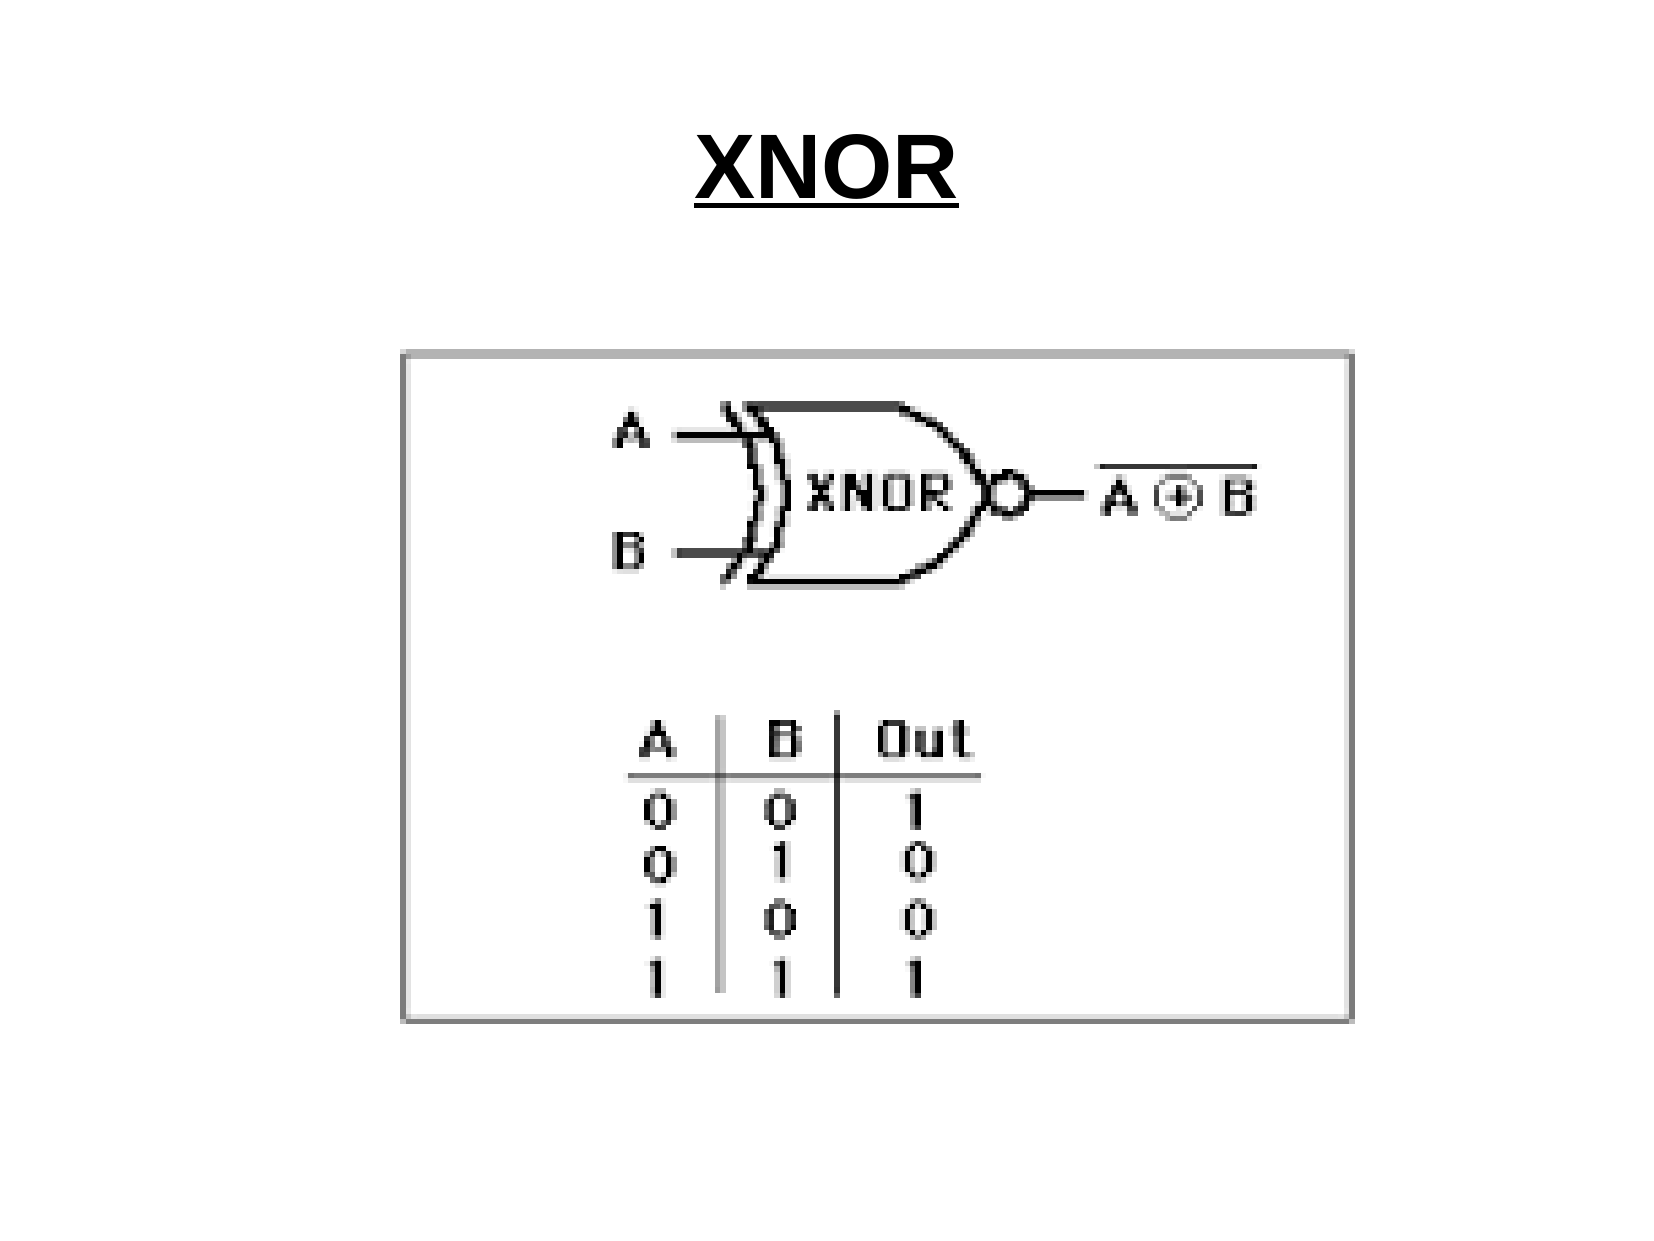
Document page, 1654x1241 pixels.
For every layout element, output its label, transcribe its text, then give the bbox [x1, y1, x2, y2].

title XNOR [82, 62, 1571, 271]
picture [390, 344, 1366, 1036]
